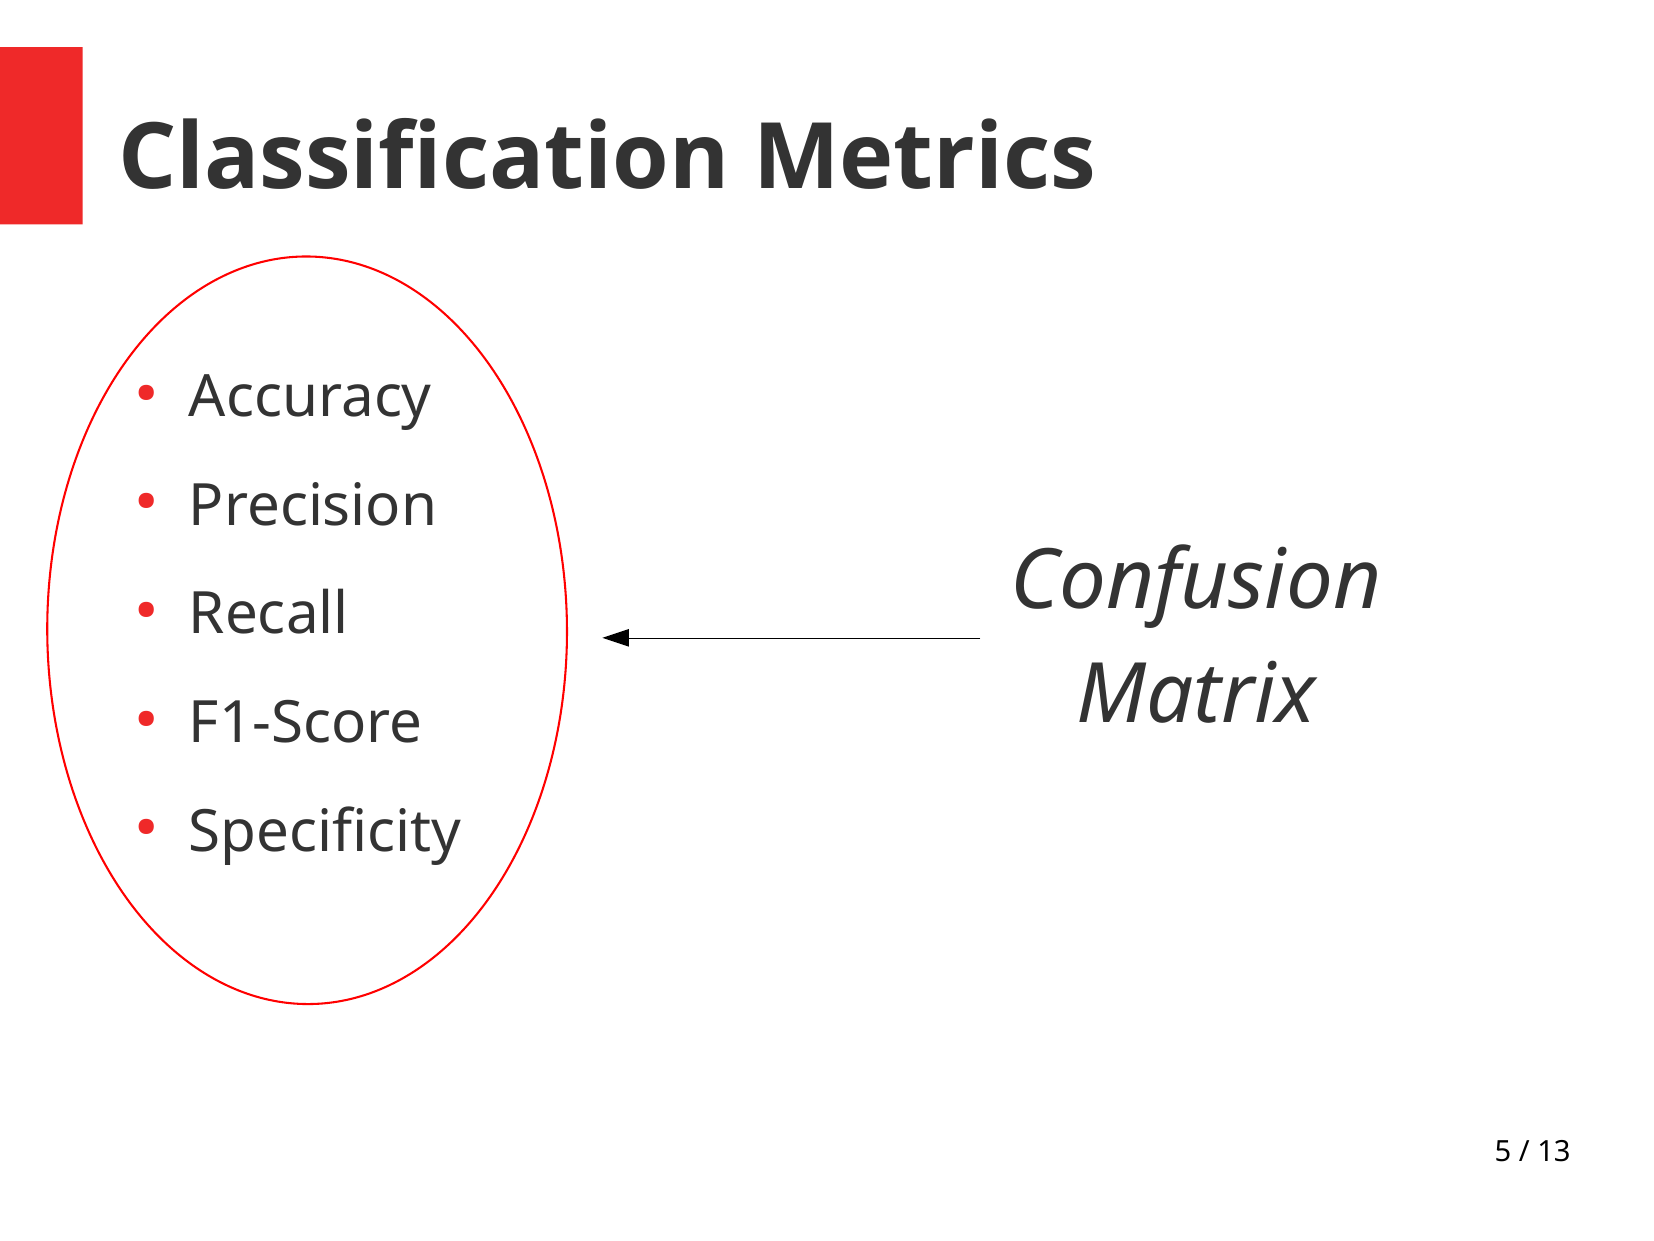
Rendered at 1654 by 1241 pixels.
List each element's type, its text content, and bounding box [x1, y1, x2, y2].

list Accuracy Precision Recall F1-Score Specificity [118, 354, 565, 1003]
list Accuracy Precision Recall F1-Score Specificity [118, 354, 810, 1074]
title Classification Metrics [118, 49, 1571, 257]
list Confusion Matrix [874, 519, 1448, 804]
